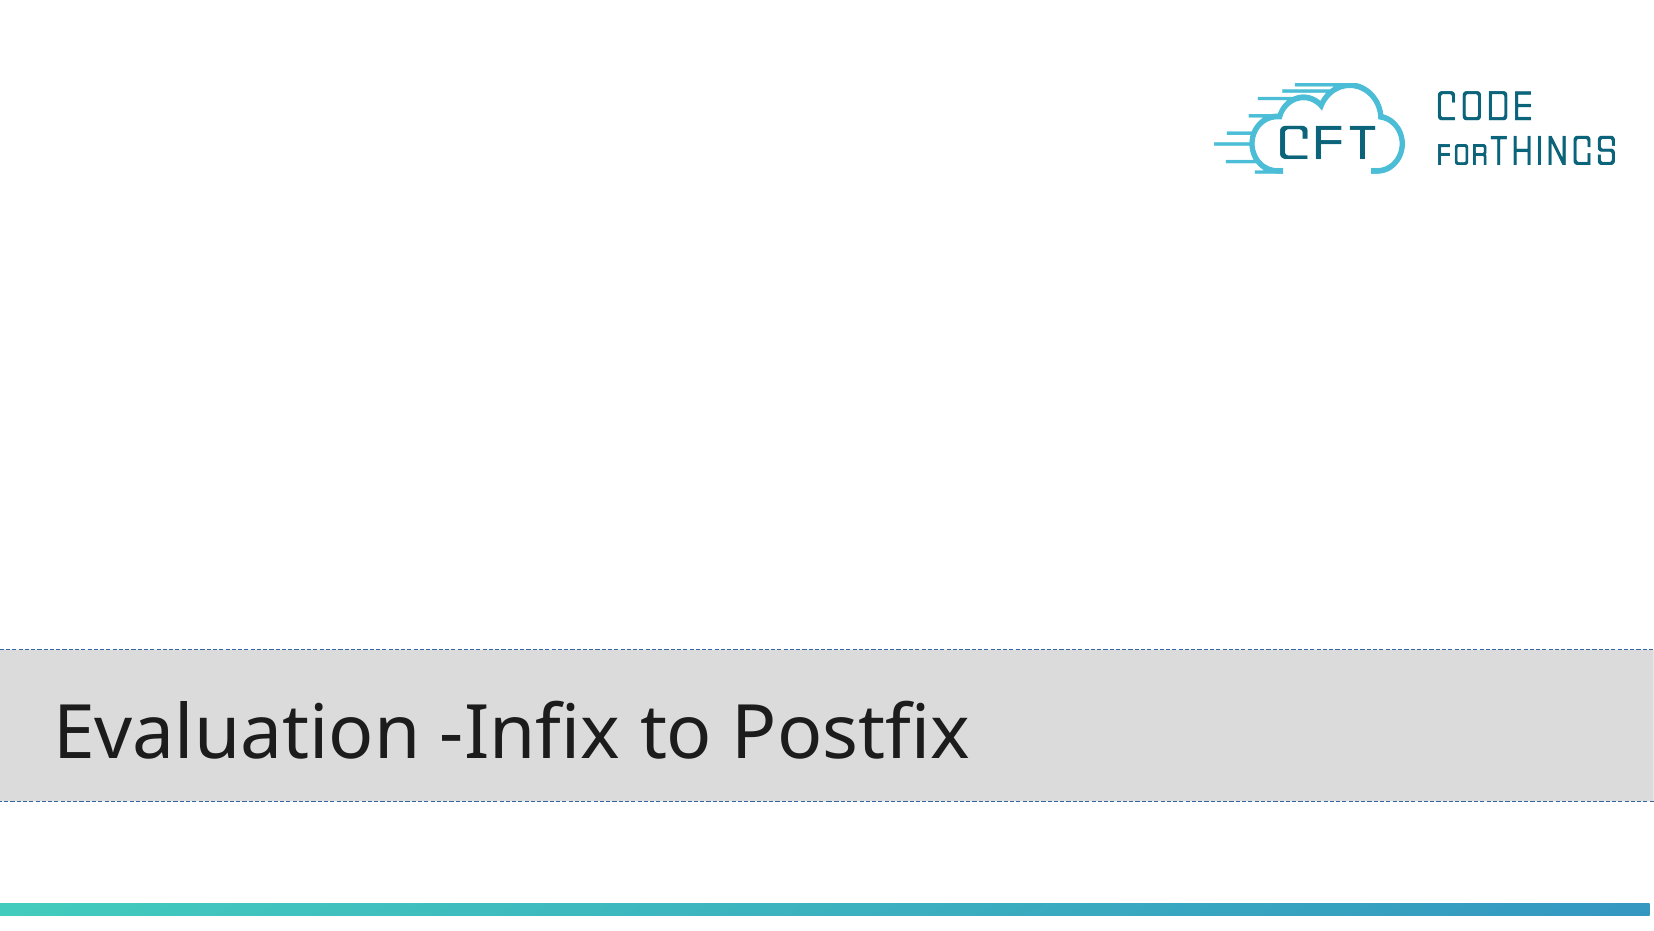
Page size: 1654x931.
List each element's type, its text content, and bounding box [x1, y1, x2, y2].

picture [1214, 83, 1615, 174]
title Evaluation -Infix to Postfix [53, 626, 1642, 832]
